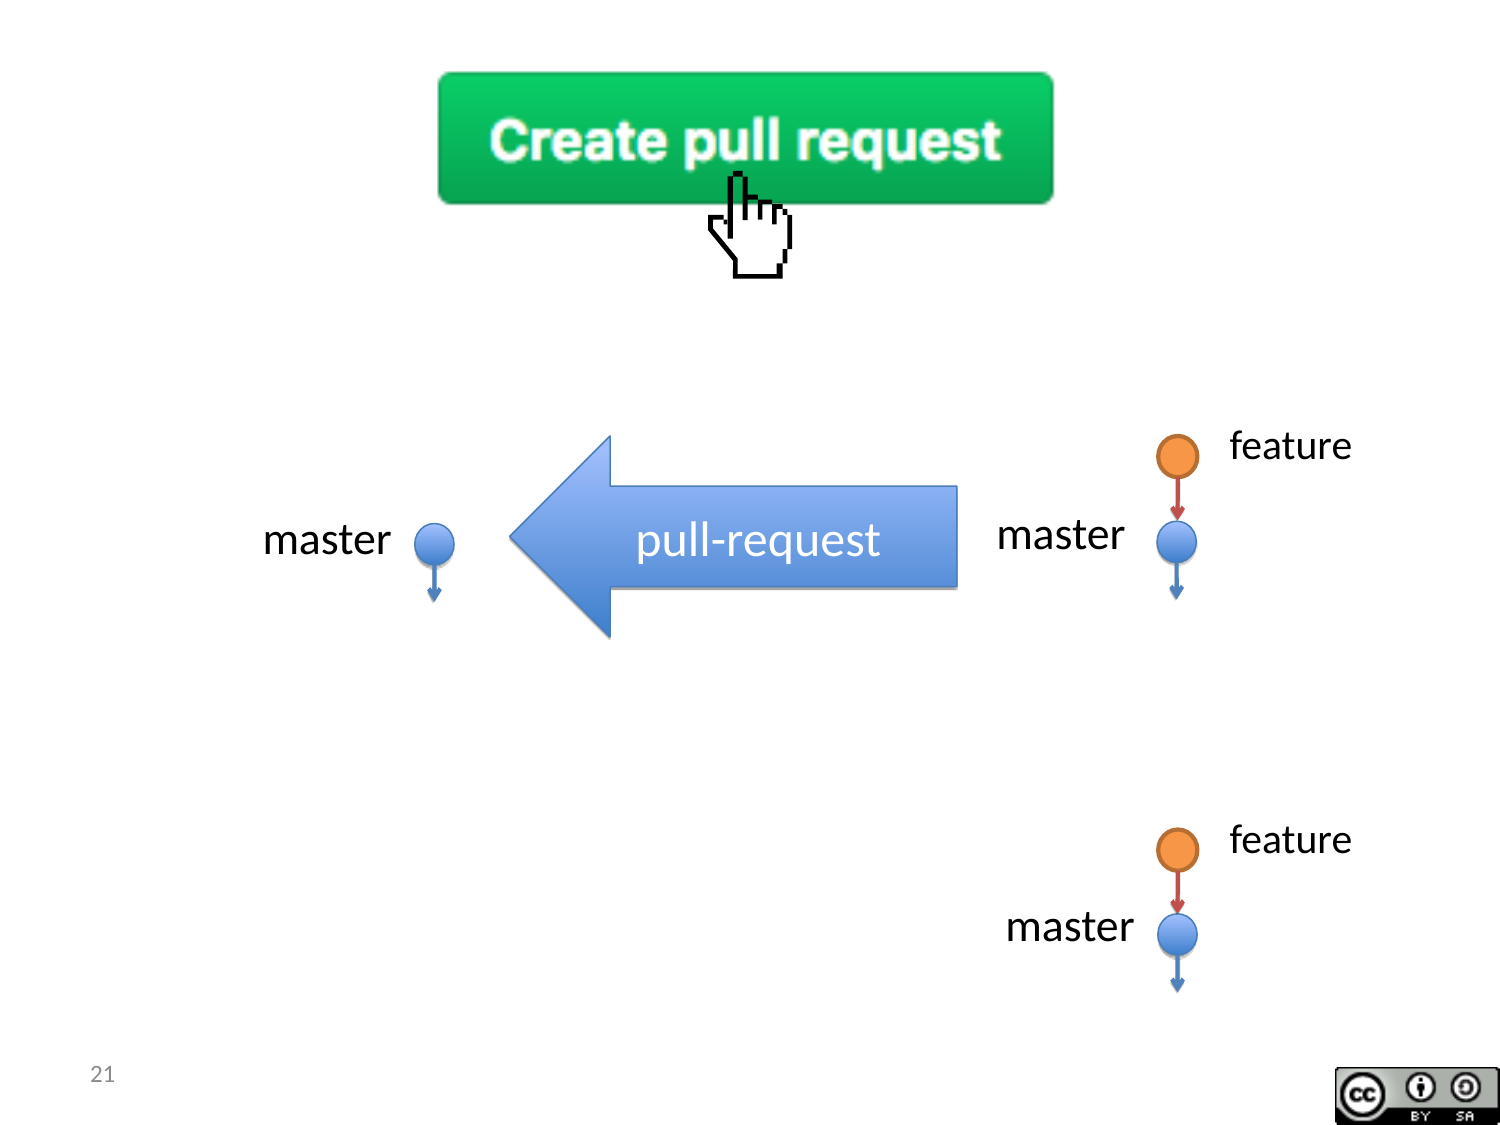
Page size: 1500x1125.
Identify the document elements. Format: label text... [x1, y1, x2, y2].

text_box [1158, 435, 1194, 477]
text_box pull-request [509, 435, 957, 638]
text_box master [231, 501, 424, 572]
text_box [1167, 914, 1198, 955]
slide_number <number> [75, 1042, 425, 1103]
text_box feature [1194, 804, 1387, 870]
text_box [414, 523, 455, 565]
picture [436, 70, 1064, 279]
text_box [1158, 829, 1194, 871]
text_box master [965, 496, 1158, 566]
text_box master [974, 887, 1167, 958]
picture [1335, 1067, 1500, 1125]
text_box [1158, 521, 1197, 563]
text_box feature [1194, 410, 1387, 476]
